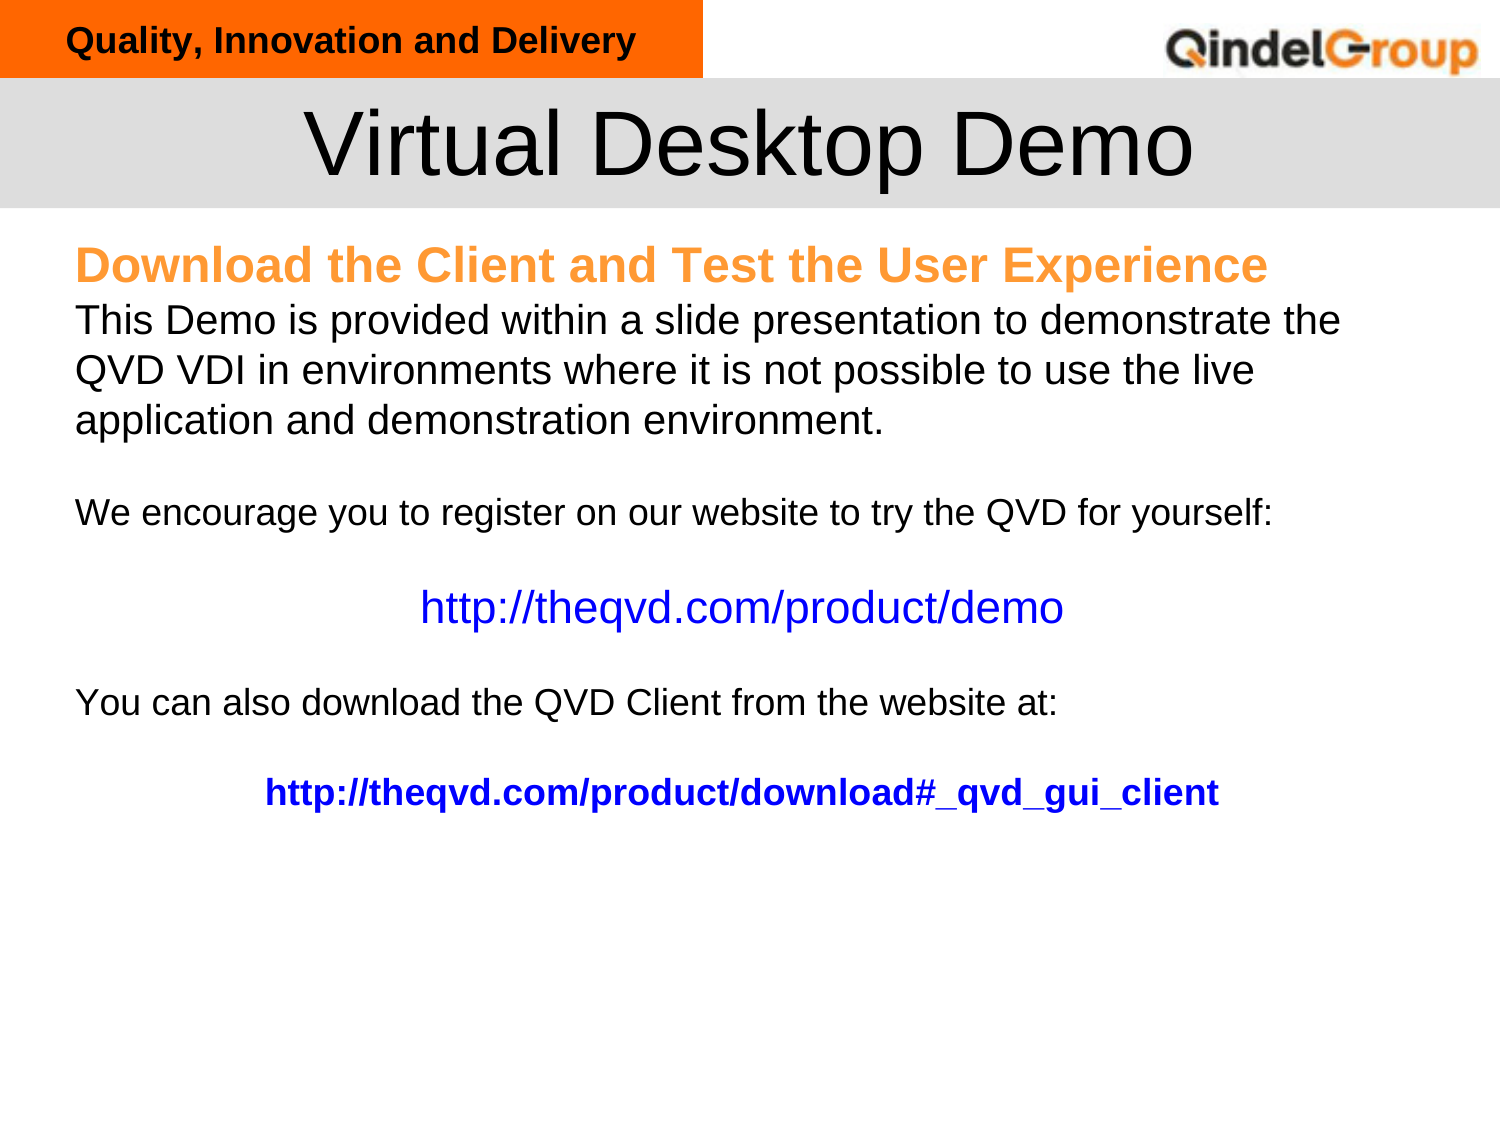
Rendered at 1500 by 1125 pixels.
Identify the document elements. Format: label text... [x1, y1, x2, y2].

text_box Download the Client and Test the User Experience This Demo is provided within a slide presentation to demonstrate the QVD VDI in environments where it is not possible to use the live application and demonstration environment. We encourage you to register on our website to try the QVD for yourself: http://theqvd.com/product/demo You can also download the QVD Client from the website at: http://theqvd.com/product/download#_qvd_gui_client [60, 224, 1426, 911]
picture [1163, 23, 1481, 78]
title Virtual Desktop Demo [75, 45, 1426, 224]
